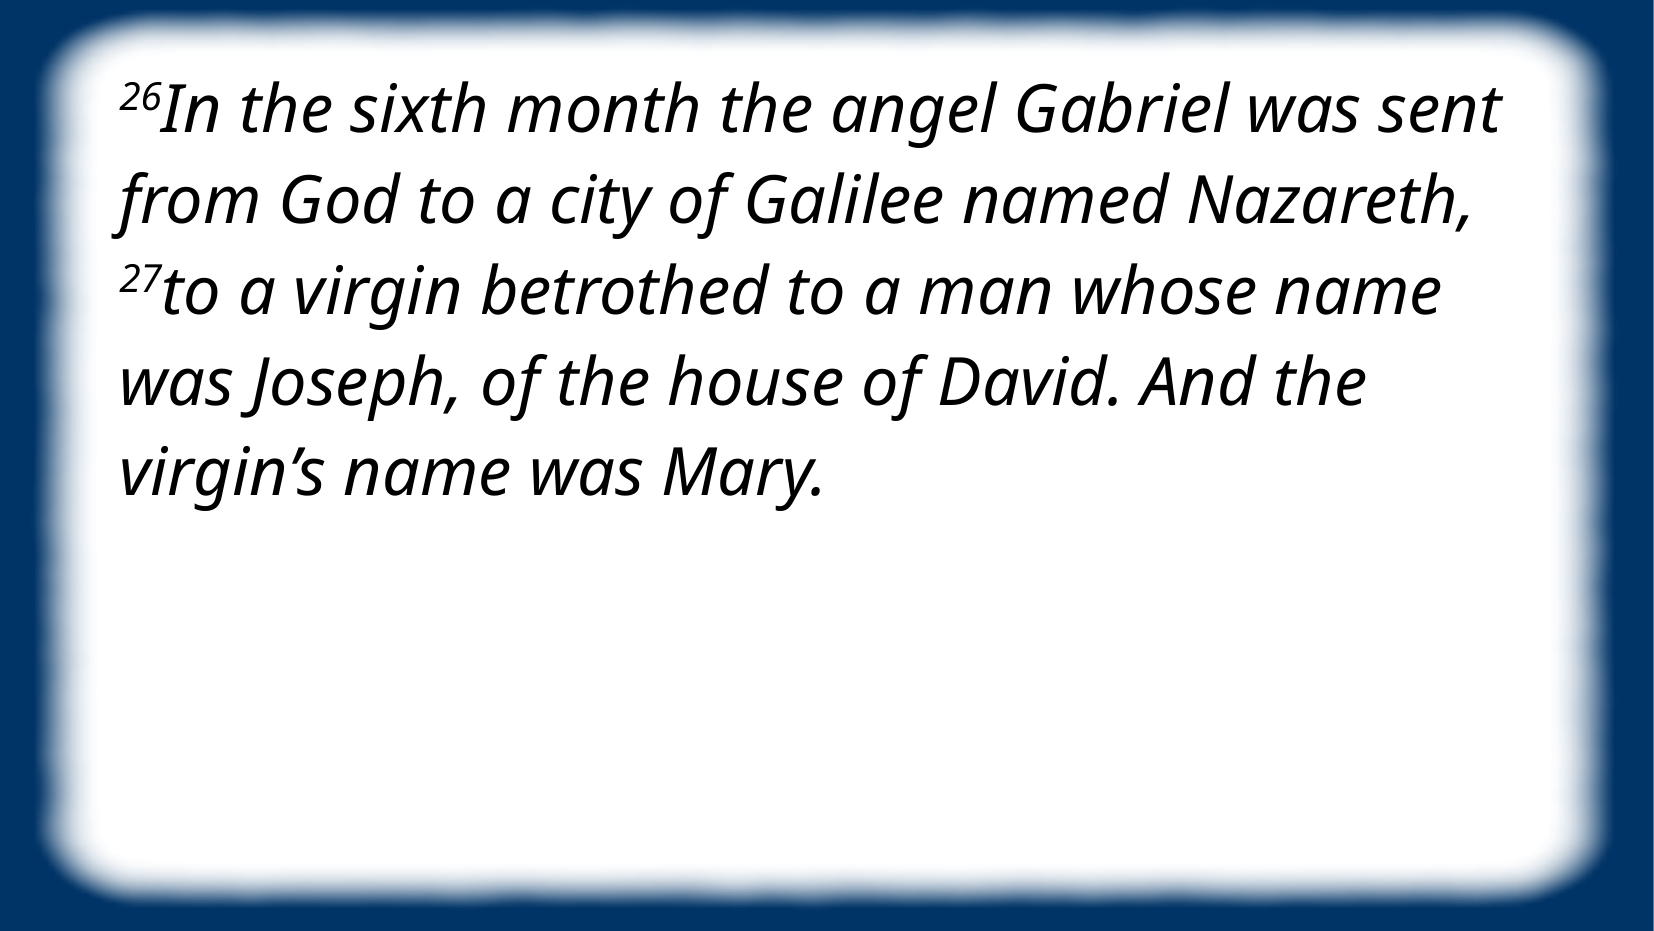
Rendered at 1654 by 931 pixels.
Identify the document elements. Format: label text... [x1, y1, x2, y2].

picture [0, 0, 1654, 931]
text_box 26In the sixth month the angel Gabriel was sent from God to a city of Galilee named Nazareth, 27to a virgin betrothed to a man whose name was Joseph, of the house of David. And the virgin’s name was Mary. [104, 54, 1575, 513]
